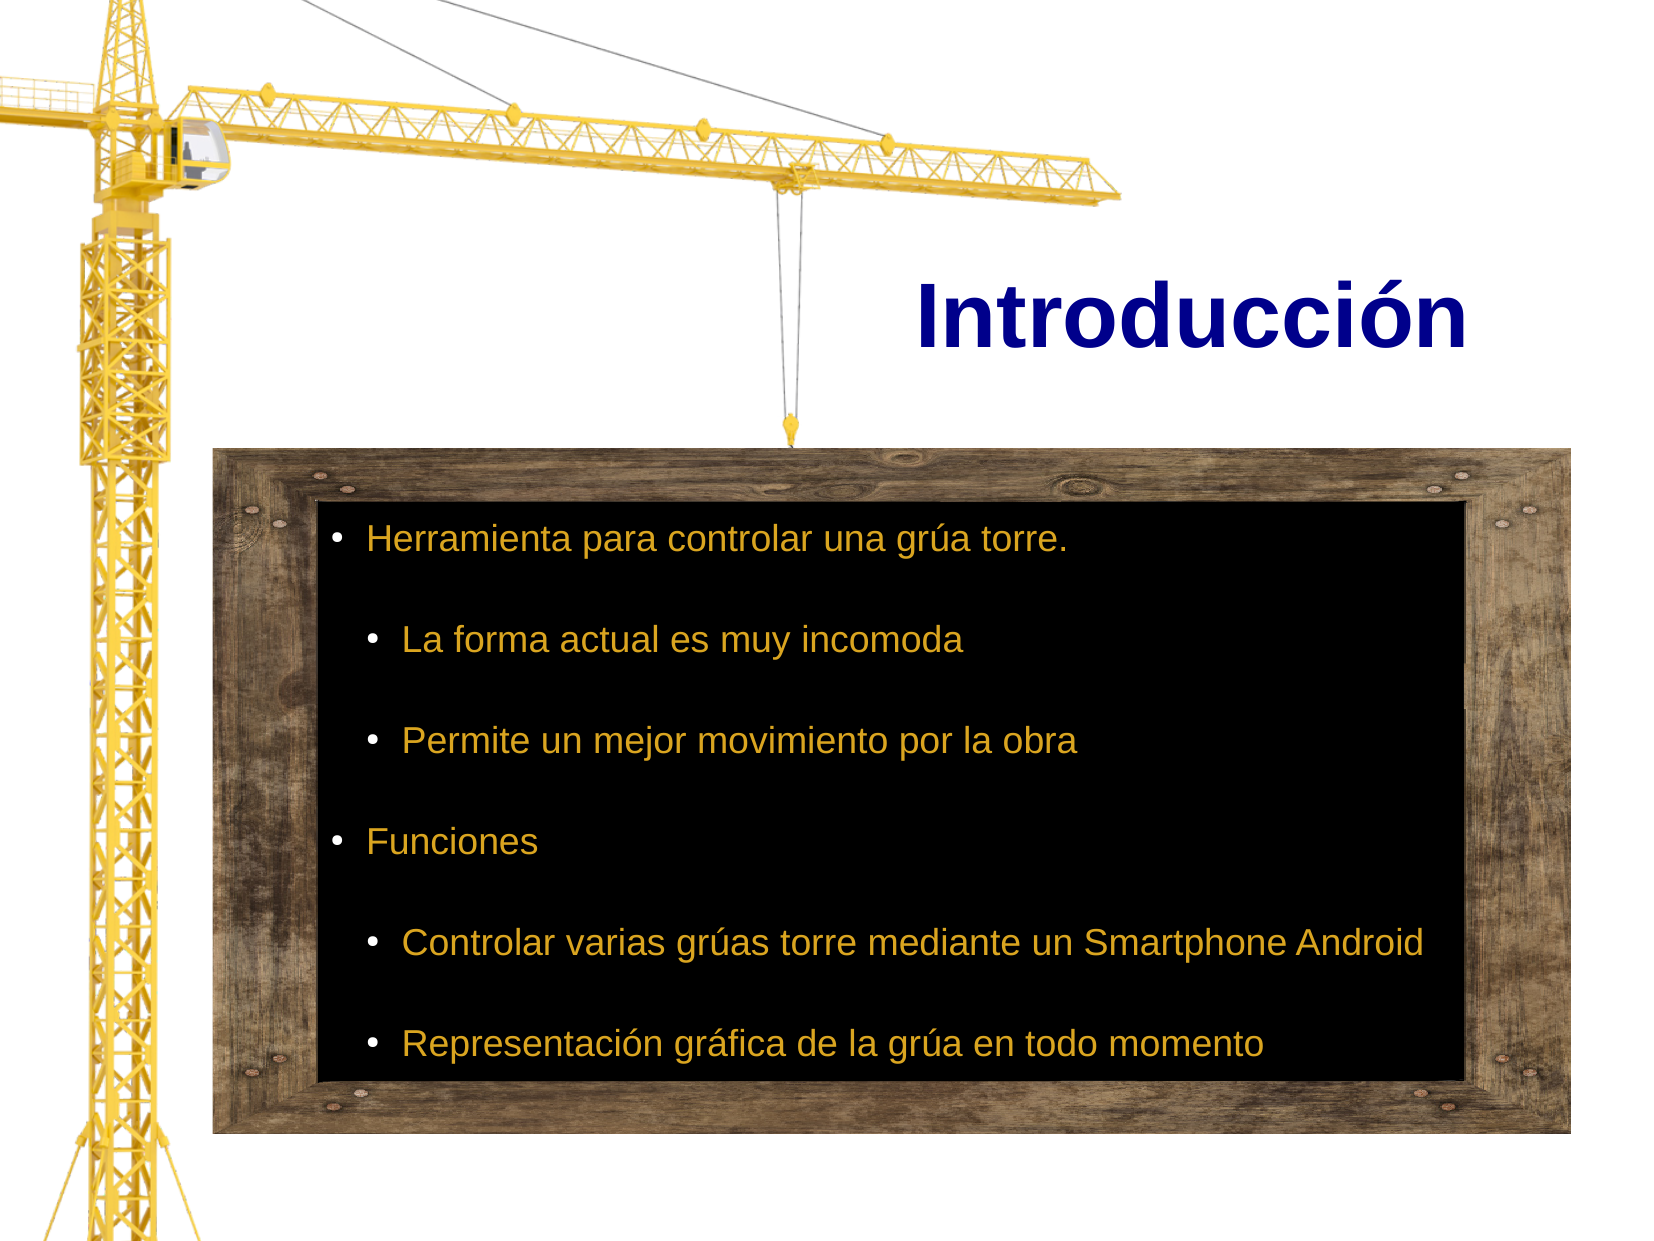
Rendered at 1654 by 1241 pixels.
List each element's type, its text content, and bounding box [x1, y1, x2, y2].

picture [0, 0, 1123, 1241]
title Introducción [815, 212, 1571, 420]
subtitle Herramienta para controlar una grúa torre. La forma actual es muy incomoda Permite un mejor movimiento por la obra Funciones Controlar varias grúas torre mediante un Smartphone Android Representación gráfica de la grúa en todo momento [212, 448, 1571, 1134]
